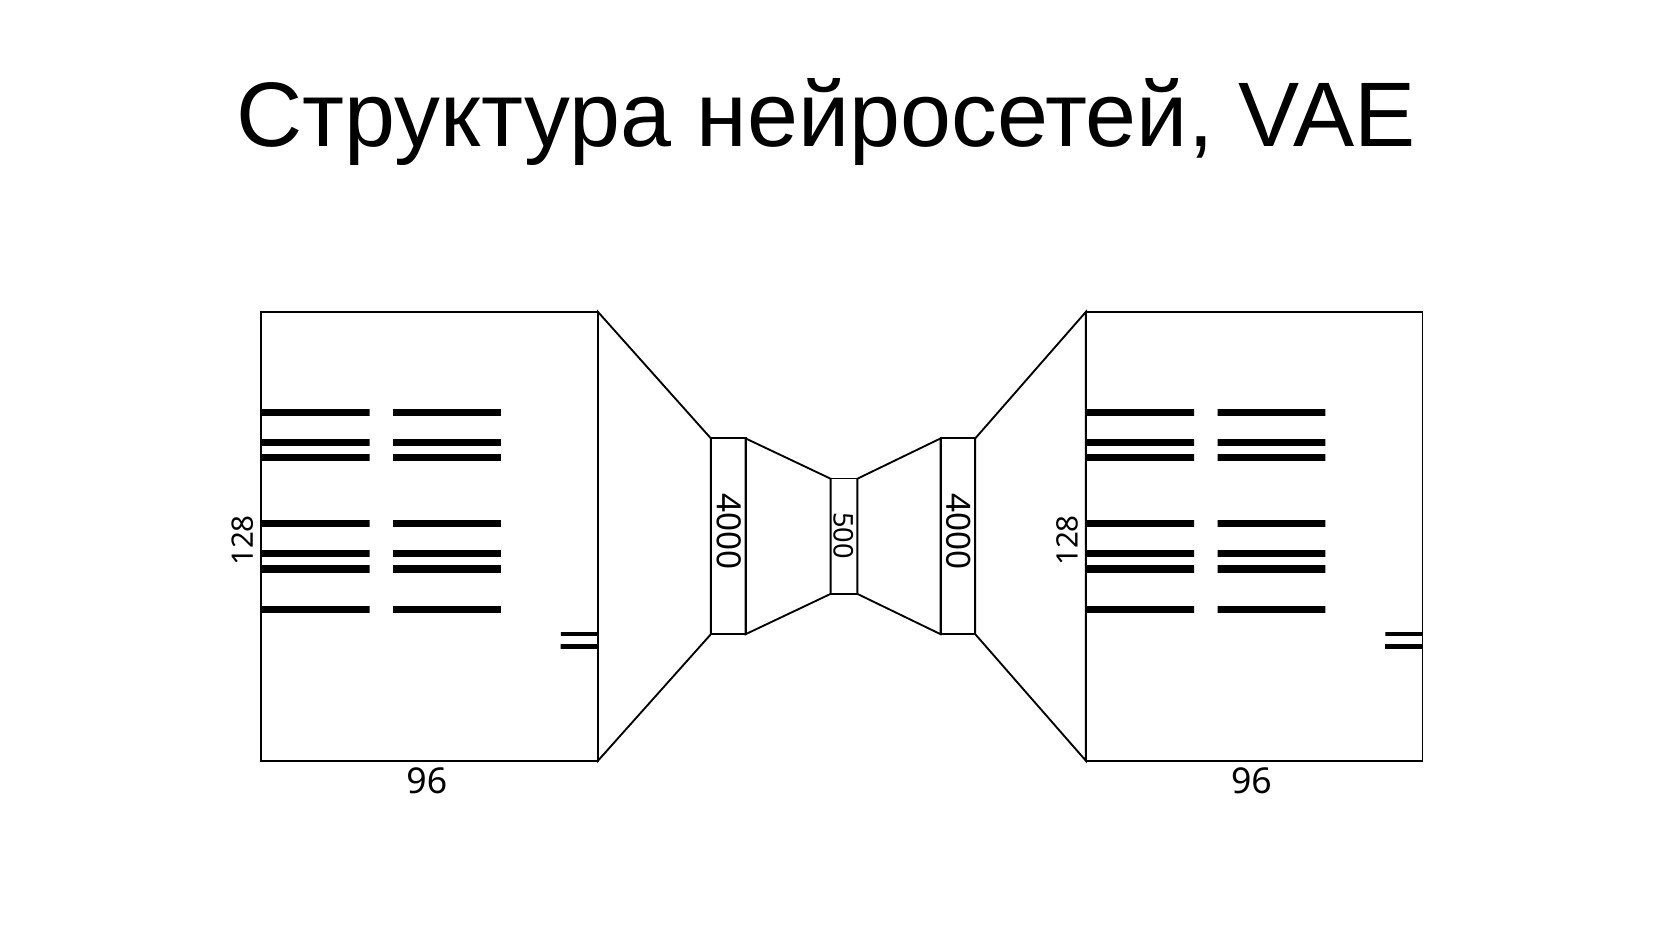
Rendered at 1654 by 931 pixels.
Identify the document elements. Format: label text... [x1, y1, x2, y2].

title Структура нейросетей, VAE [82, 37, 1571, 193]
picture [210, 192, 1483, 826]
